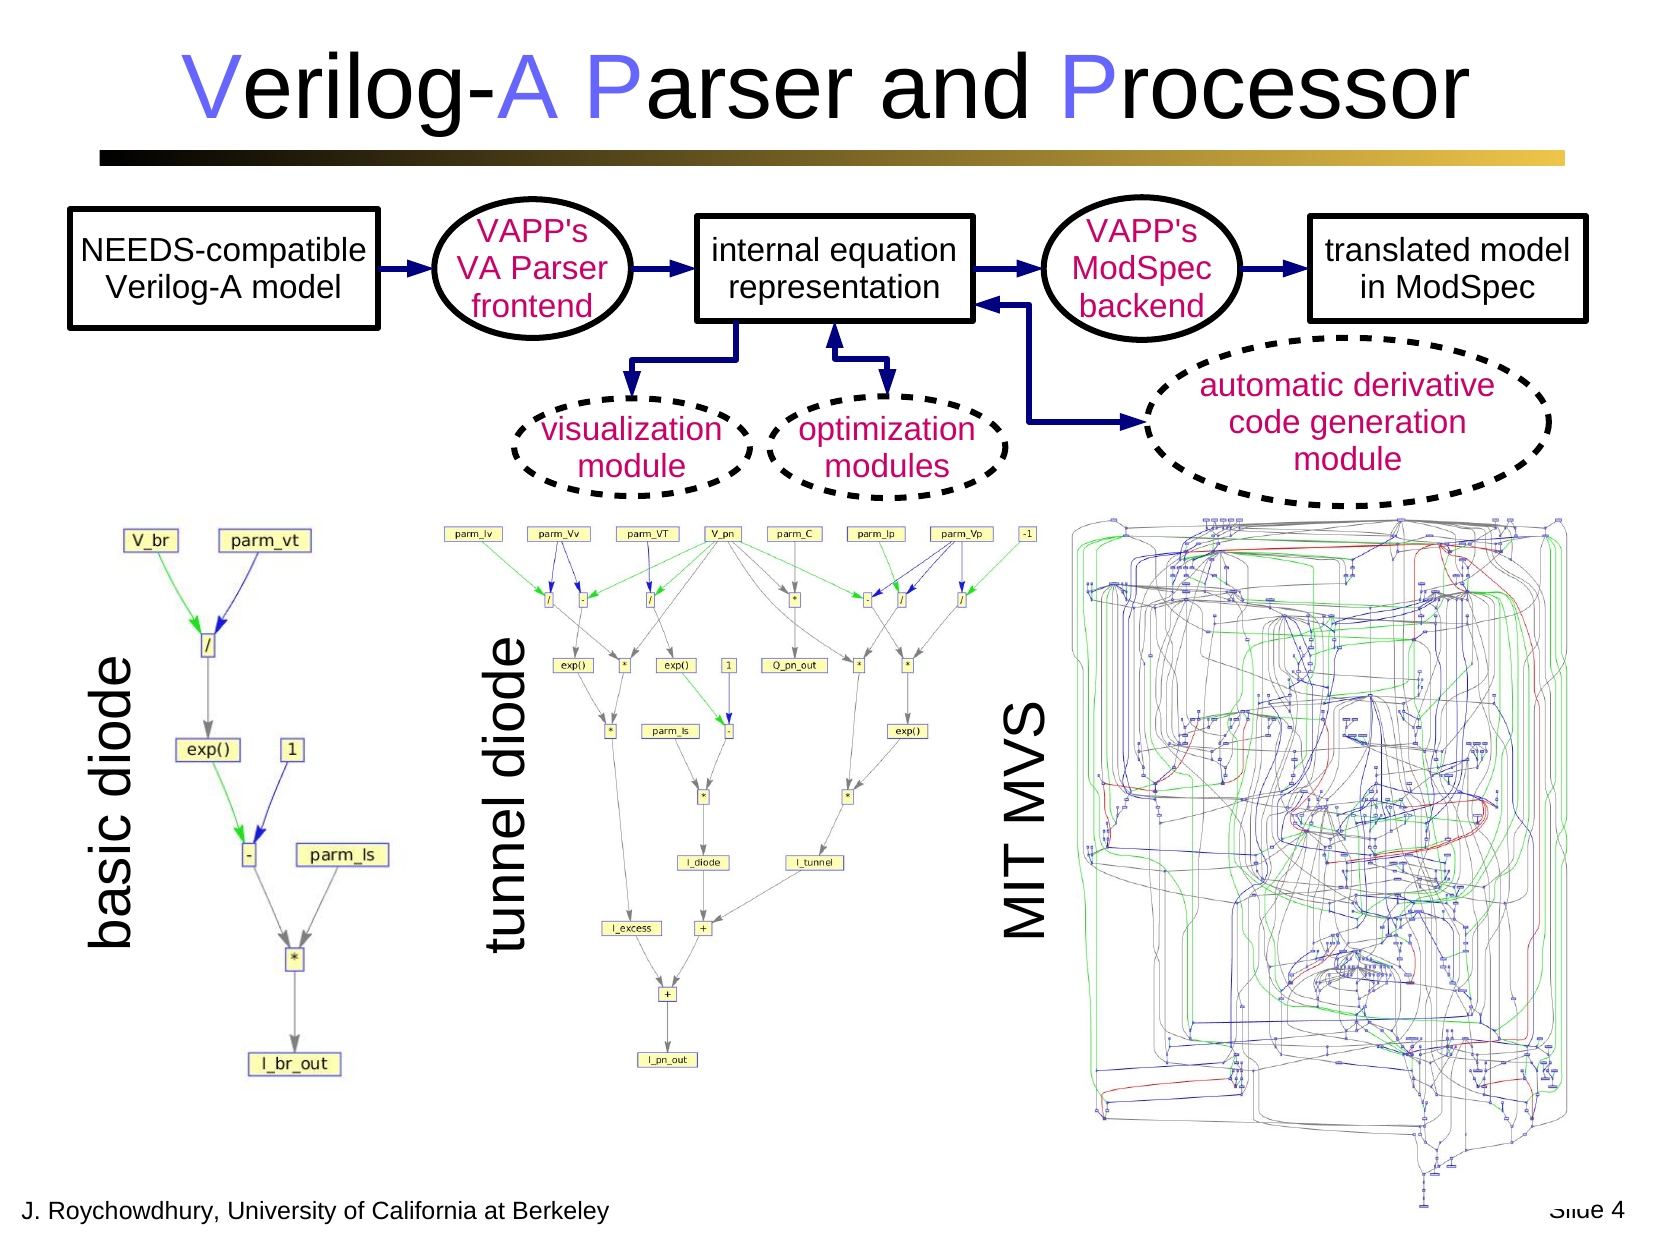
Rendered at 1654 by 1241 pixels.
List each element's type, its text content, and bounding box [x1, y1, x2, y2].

text_box translated model in ModSpec [1309, 216, 1587, 321]
text_box MIT MVS [992, 701, 1058, 943]
text_box visualization module [514, 398, 750, 497]
text_box VAPP's ModSpec backend [1043, 197, 1241, 340]
text_box internal equation representation [696, 216, 973, 321]
text_box basic diode [77, 655, 143, 952]
text_box tunnel diode [471, 636, 537, 955]
title Verilog-A Parser and Processor [75, 26, 1578, 137]
text_box VAPP's VA Parser frontend [434, 199, 631, 338]
text_box NEEDS-compatible Verilog-A model [69, 209, 379, 328]
text_box optimization modules [769, 396, 1006, 499]
picture [77, 501, 1592, 1209]
text_box automatic derivative code generation module [1147, 337, 1549, 507]
